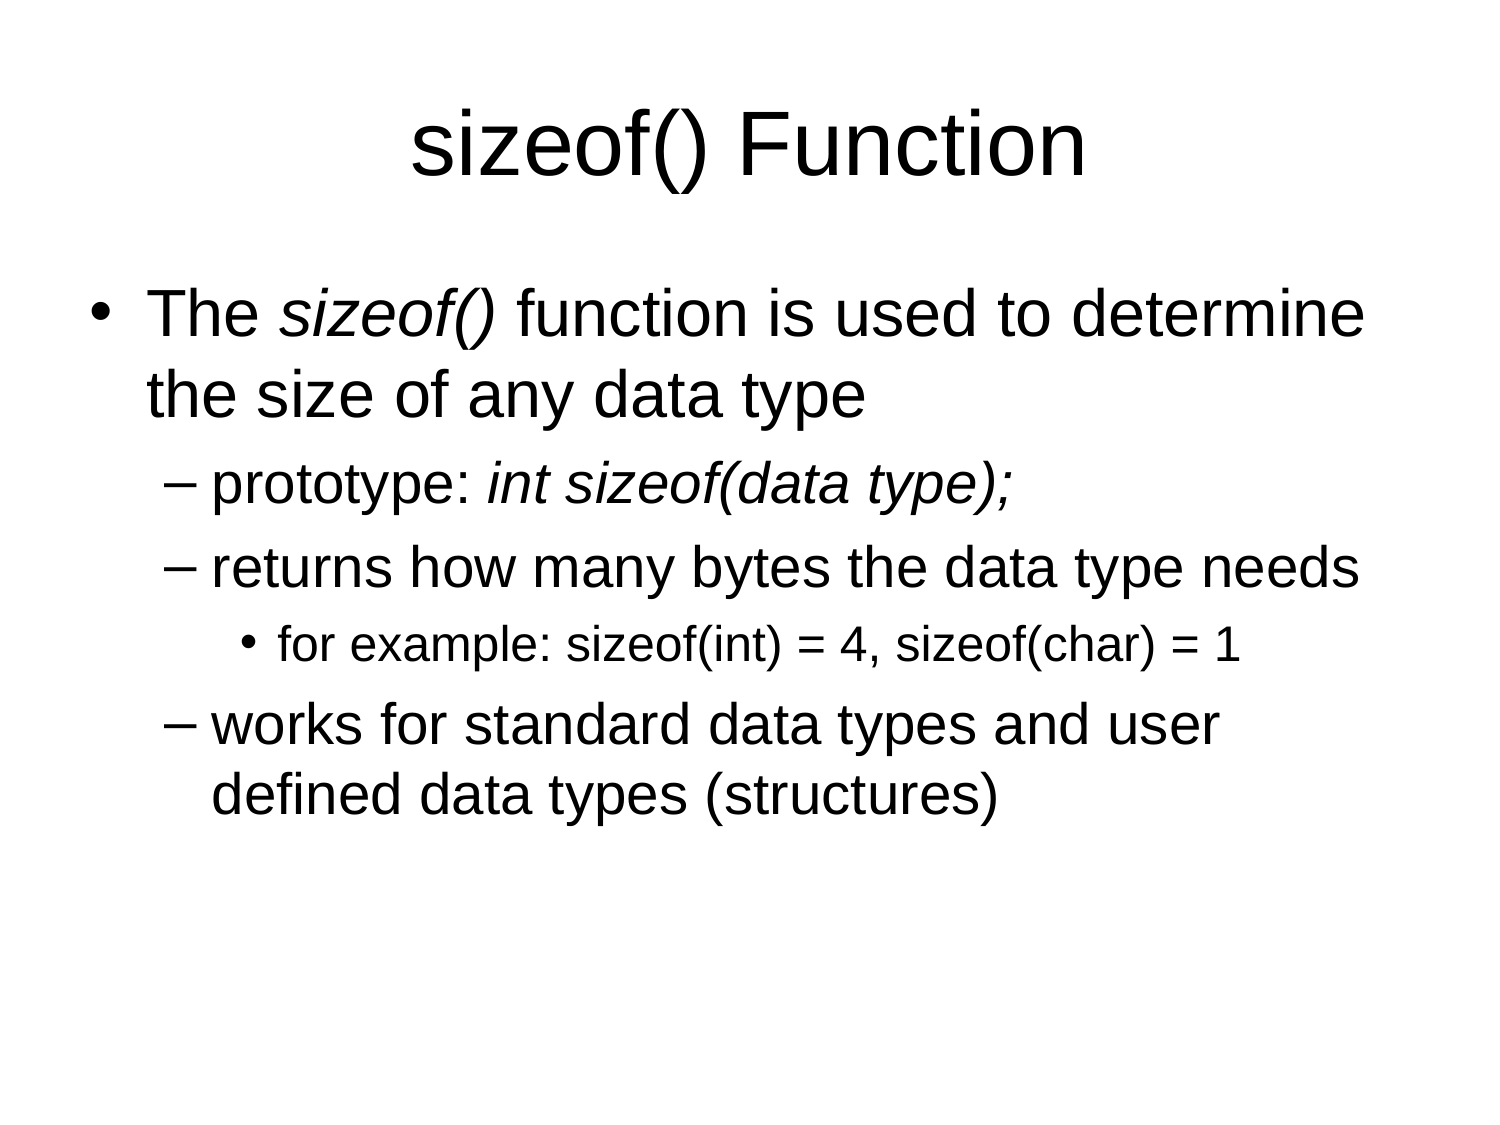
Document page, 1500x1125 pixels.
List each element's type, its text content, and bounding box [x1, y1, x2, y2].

title sizeof() Function [75, 45, 1426, 233]
list The sizeof() function is used to determine the size of any data type prototype: int sizeof(data type); returns how many bytes the data type needs for example: sizeof(int) = 4, sizeof(char) = 1 works for standard data types and user defined data types (structures) [75, 262, 1426, 1005]
